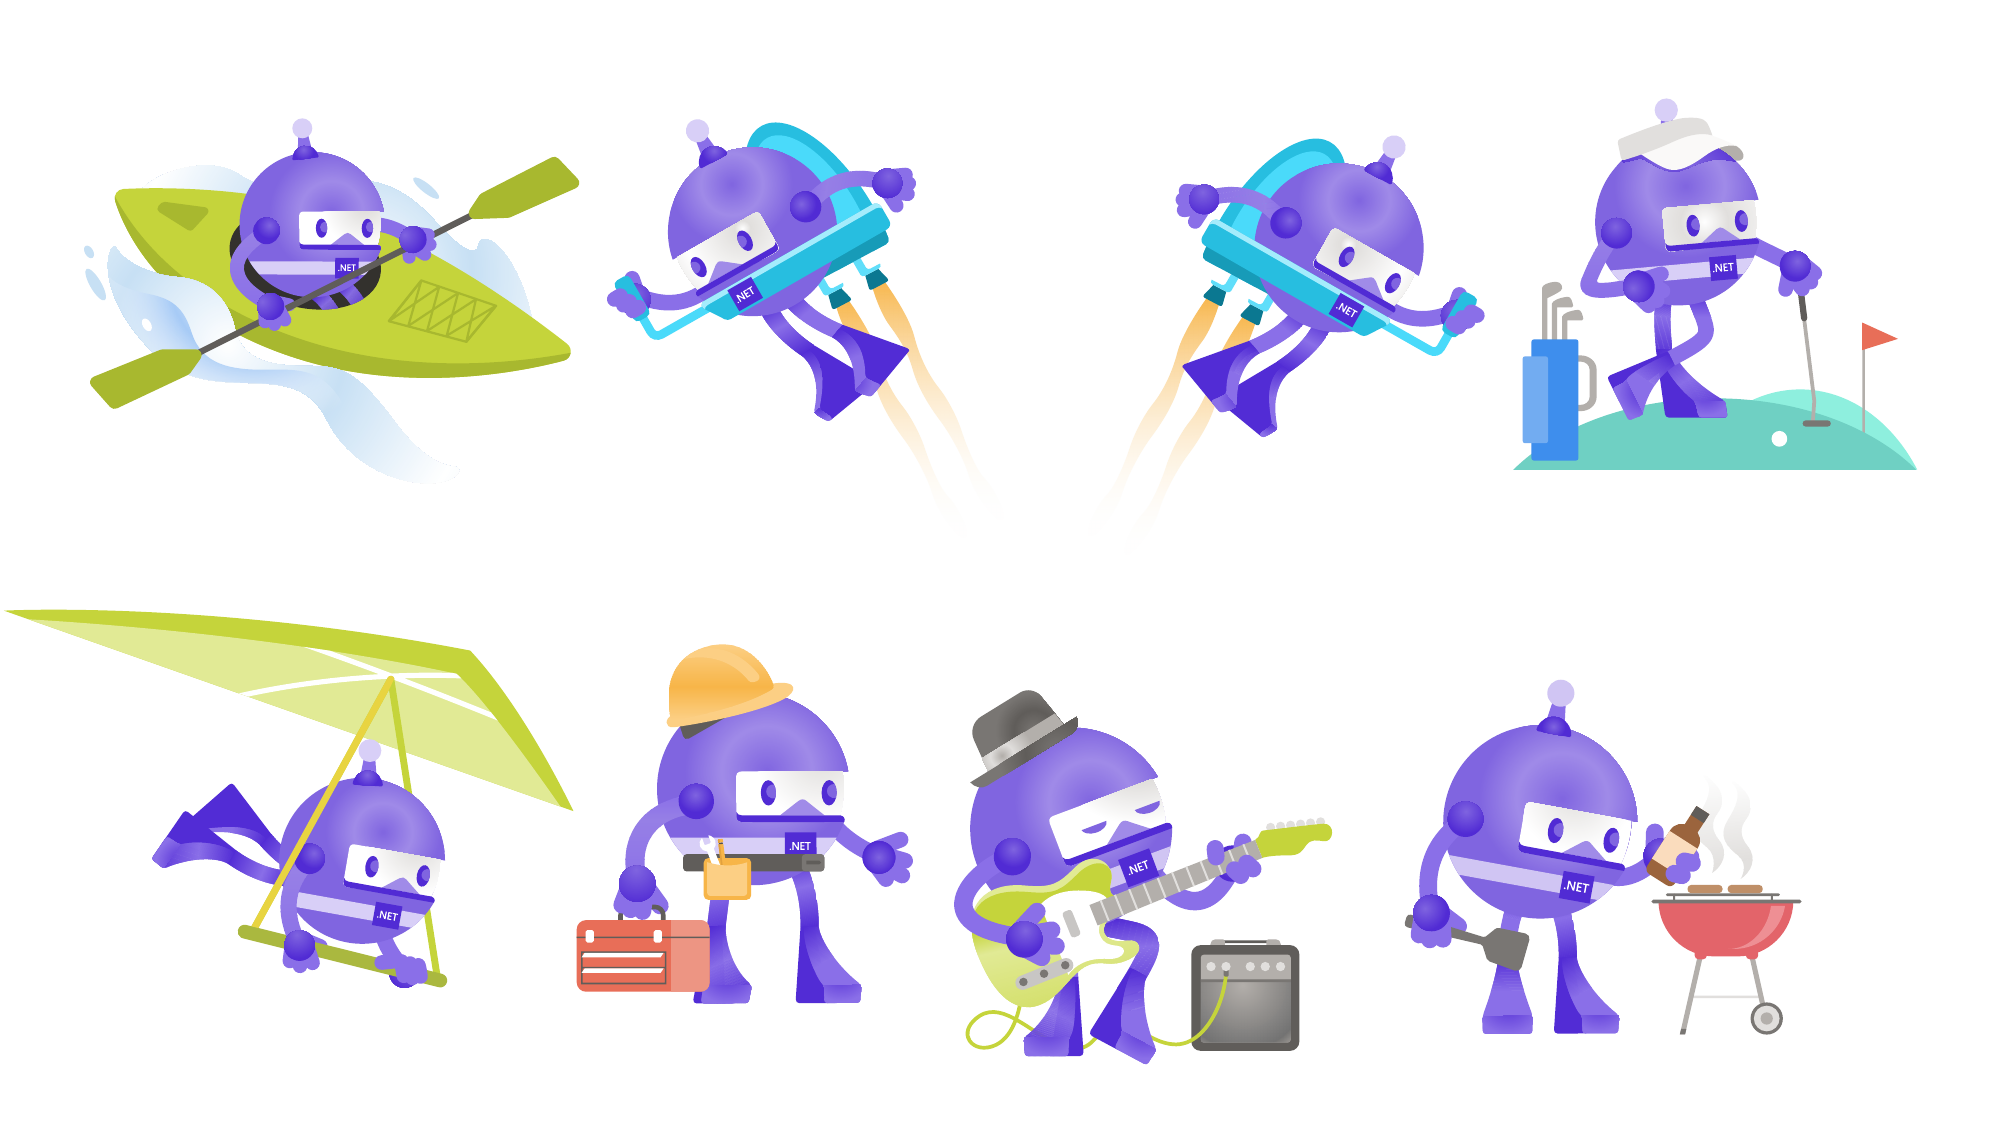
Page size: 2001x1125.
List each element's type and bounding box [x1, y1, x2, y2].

picture [953, 689, 1335, 1067]
picture [1403, 677, 1804, 1037]
picture [2, 608, 916, 1006]
picture [80, 96, 1920, 563]
